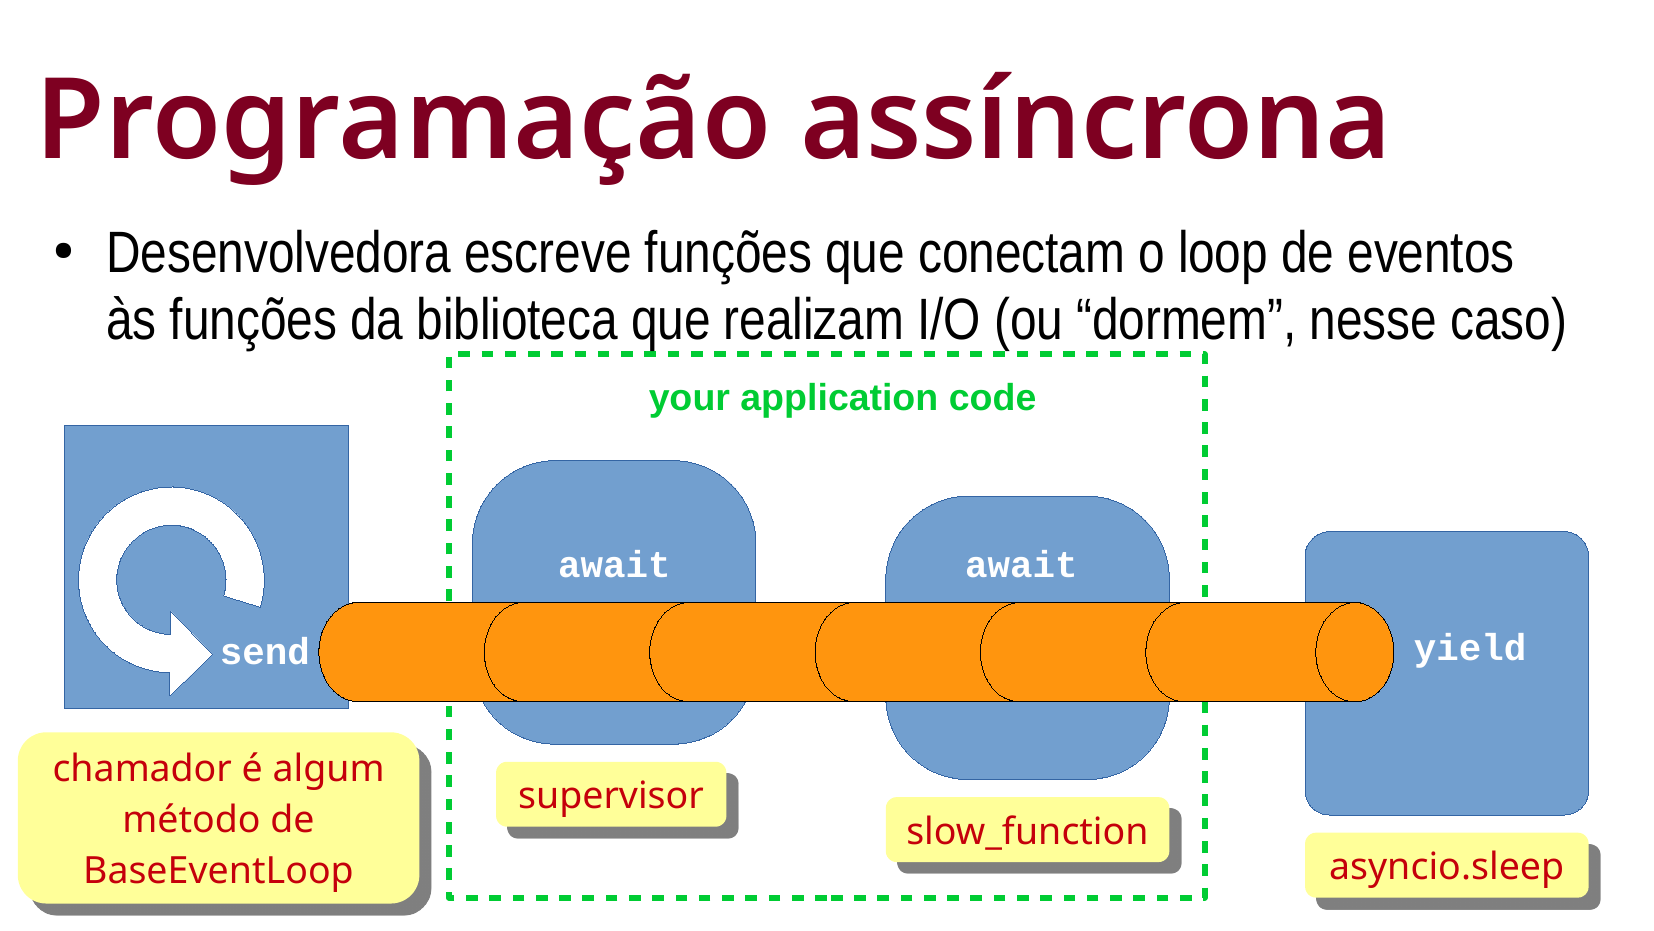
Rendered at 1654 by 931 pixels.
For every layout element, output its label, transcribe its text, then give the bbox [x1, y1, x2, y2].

text_box send [205, 625, 325, 684]
text_box yield [1398, 622, 1542, 680]
text_box chamador é algum método de BaseEventLoop [17, 732, 420, 904]
text_box await [950, 539, 1093, 597]
text_box [64, 425, 1589, 816]
text_box your application code [634, 368, 1052, 426]
title Programação assíncrona [35, 37, 1571, 193]
text_box asyncio.sleep [1305, 832, 1589, 898]
text_box supervisor [496, 761, 727, 827]
list Desenvolvedora escreve funções que conectam o loop de eventos às funções da biblioteca que realizam I/O (ou “dormem”, nesse caso) [35, 218, 1571, 693]
text_box slow_function [885, 797, 1170, 863]
text_box await [543, 539, 686, 597]
